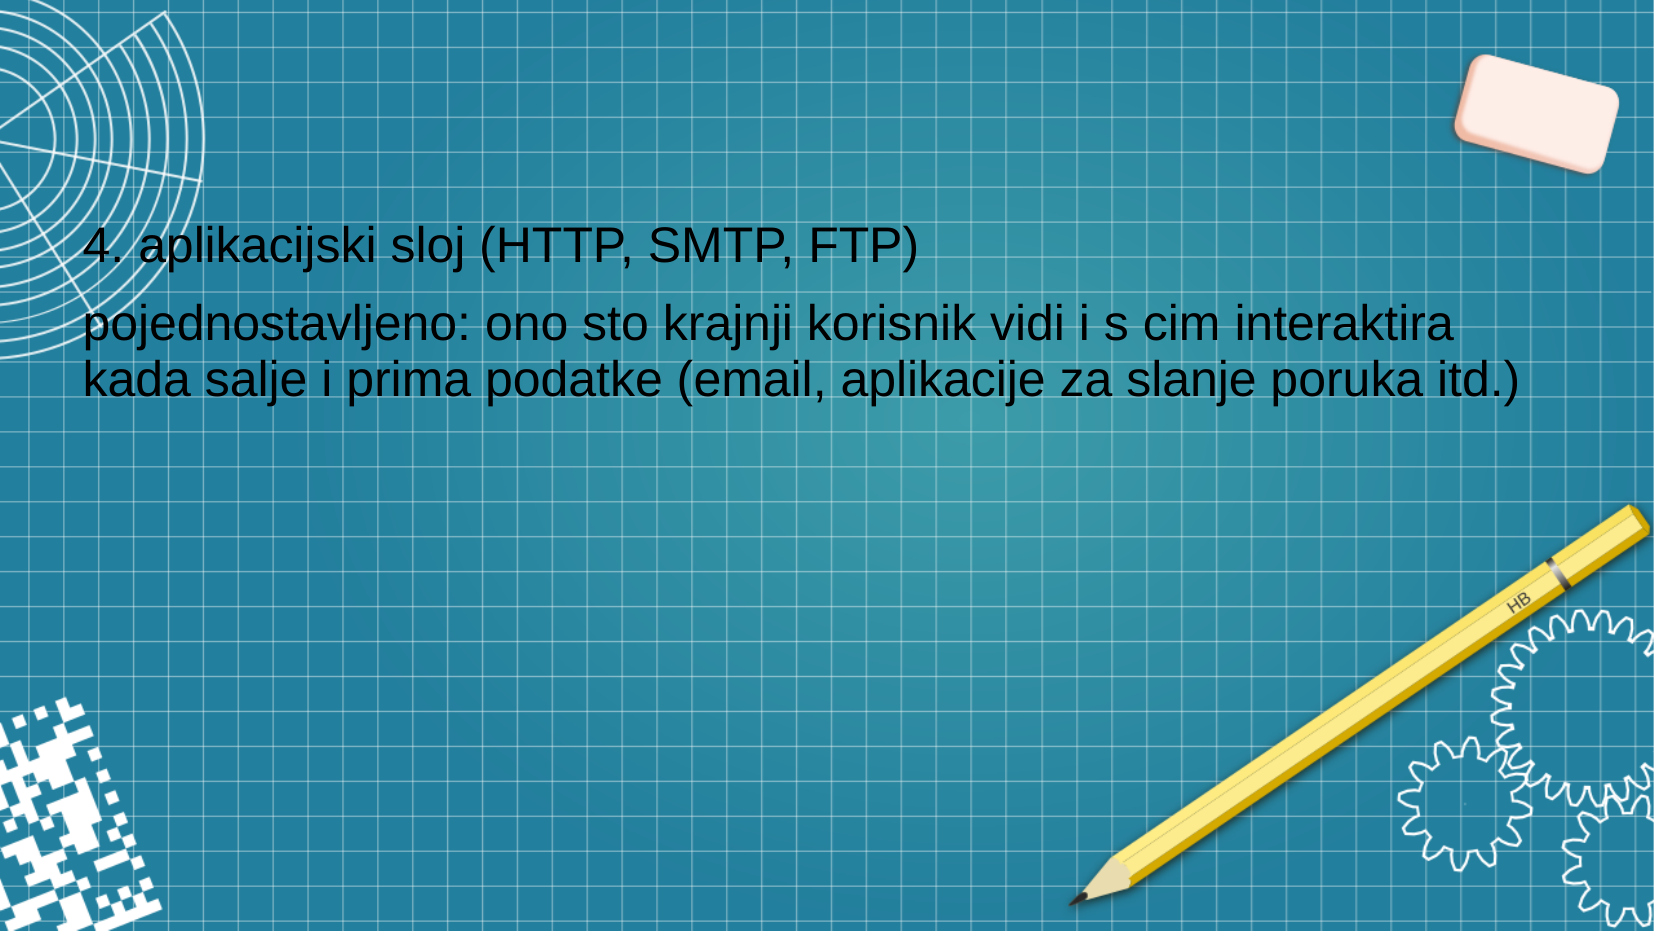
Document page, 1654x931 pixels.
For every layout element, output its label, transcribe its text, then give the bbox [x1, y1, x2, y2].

picture [0, 0, 1654, 931]
list 4. aplikacijski sloj (HTTP, SMTP, FTP) pojednostavljeno: ono sto krajnji korisnik vidi i s cim interaktira kada salje i prima podatke (email, aplikacije za slanje poruka itd.) [82, 217, 1571, 758]
